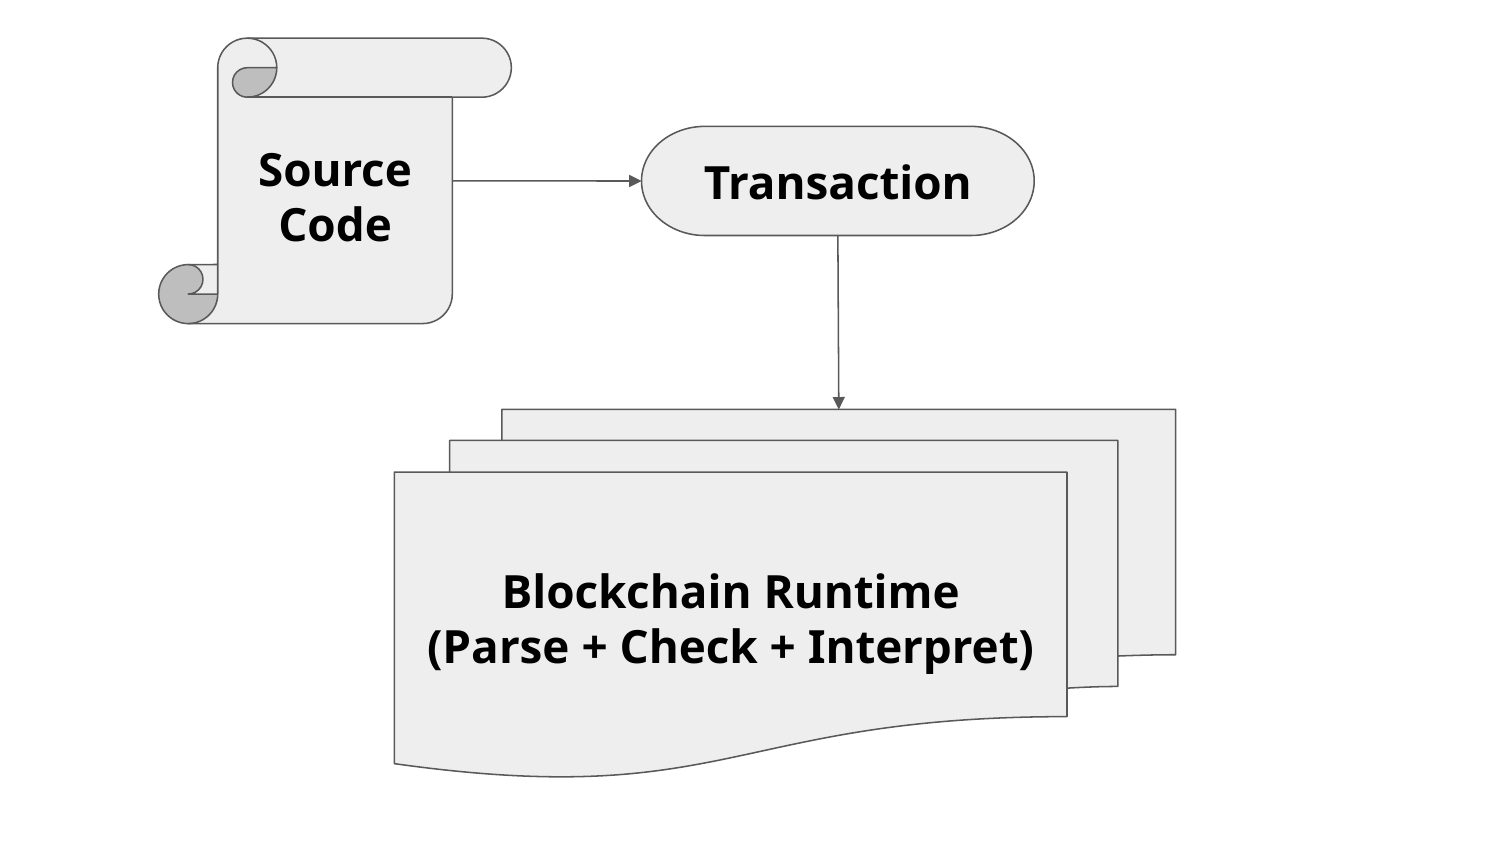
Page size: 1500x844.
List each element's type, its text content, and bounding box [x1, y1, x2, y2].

text_box Source Code [193, 38, 512, 324]
text_box Blockchain Runtime (Parse + Check + Interpret) [394, 409, 1176, 777]
text_box Transaction [641, 126, 1035, 236]
